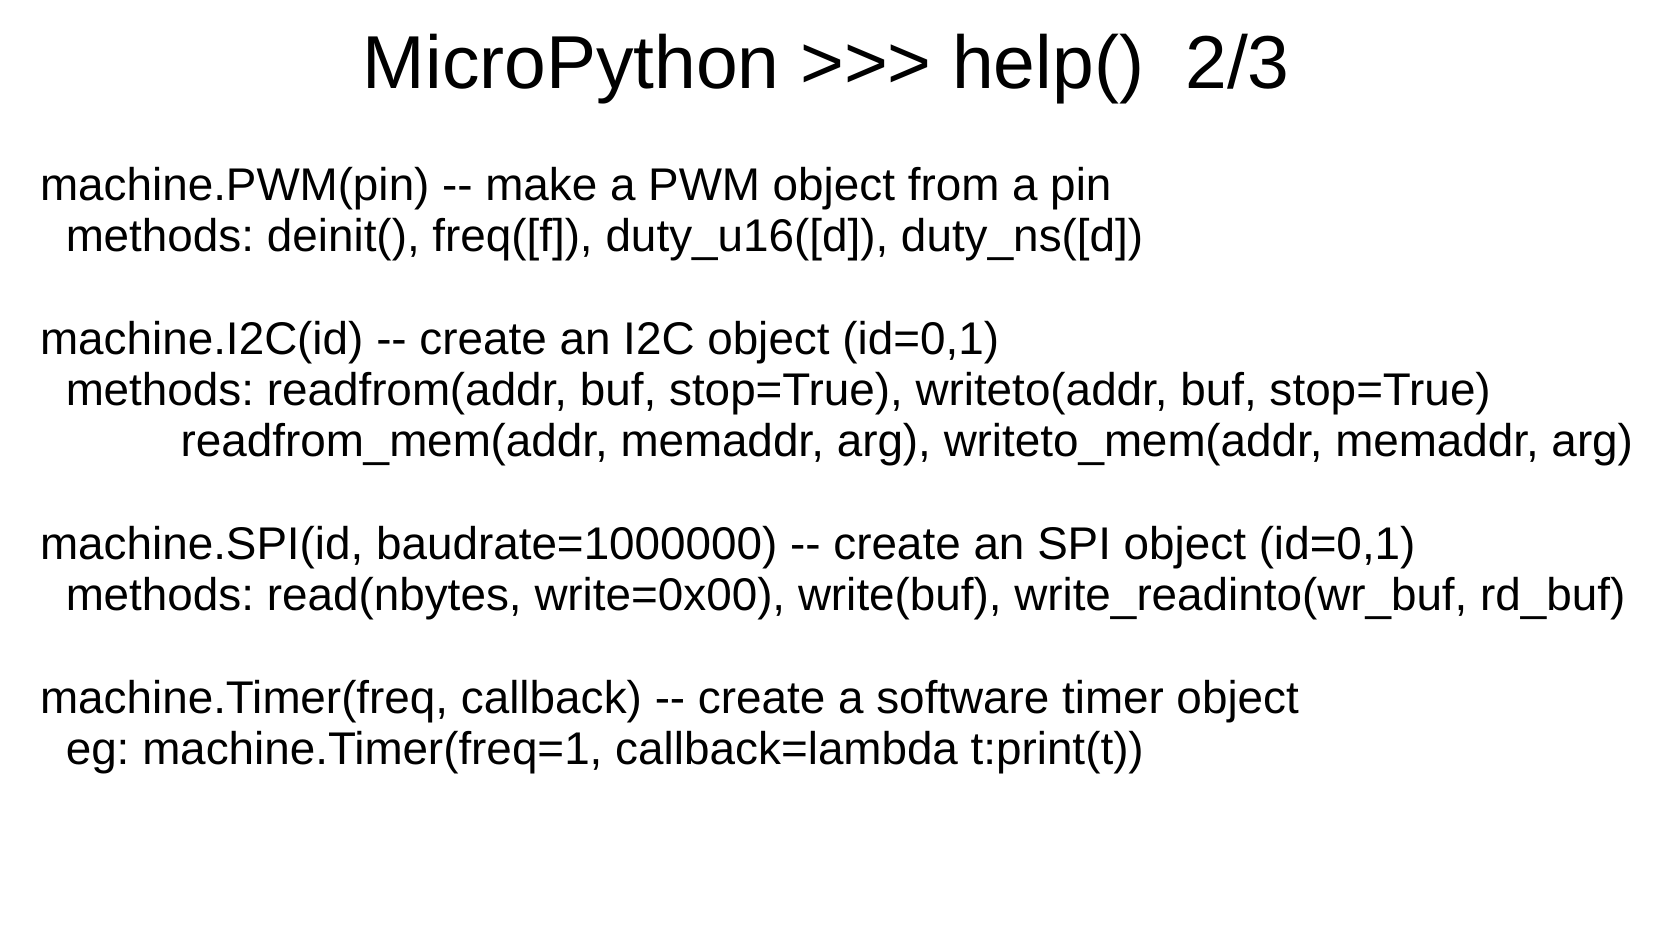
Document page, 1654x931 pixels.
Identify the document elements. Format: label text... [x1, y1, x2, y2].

title MicroPython >>> help() 2/3 [82, 20, 1571, 100]
text_box machine.PWM(pin) -- make a PWM object from a pin methods: deinit(), freq([f]), duty_u16([d]), duty_ns([d]) machine.I2C(id) -- create an I2C object (id=0,1) methods: readfrom(addr, buf, stop=True), writeto(addr, buf, stop=True) readfrom_mem(addr, memaddr, arg), writeto_mem(addr, memaddr, arg) machine.SPI(id, baudrate=1000000) -- create an SPI object (id=0,1) methods: read(nbytes, write=0x00), write(buf), write_readinto(wr_buf, rd_buf) machine.Timer(freq, callback) -- create a software timer object eg: machine.Timer(freq=1, callback=lambda t:print(t)) [0, 100, 1654, 898]
